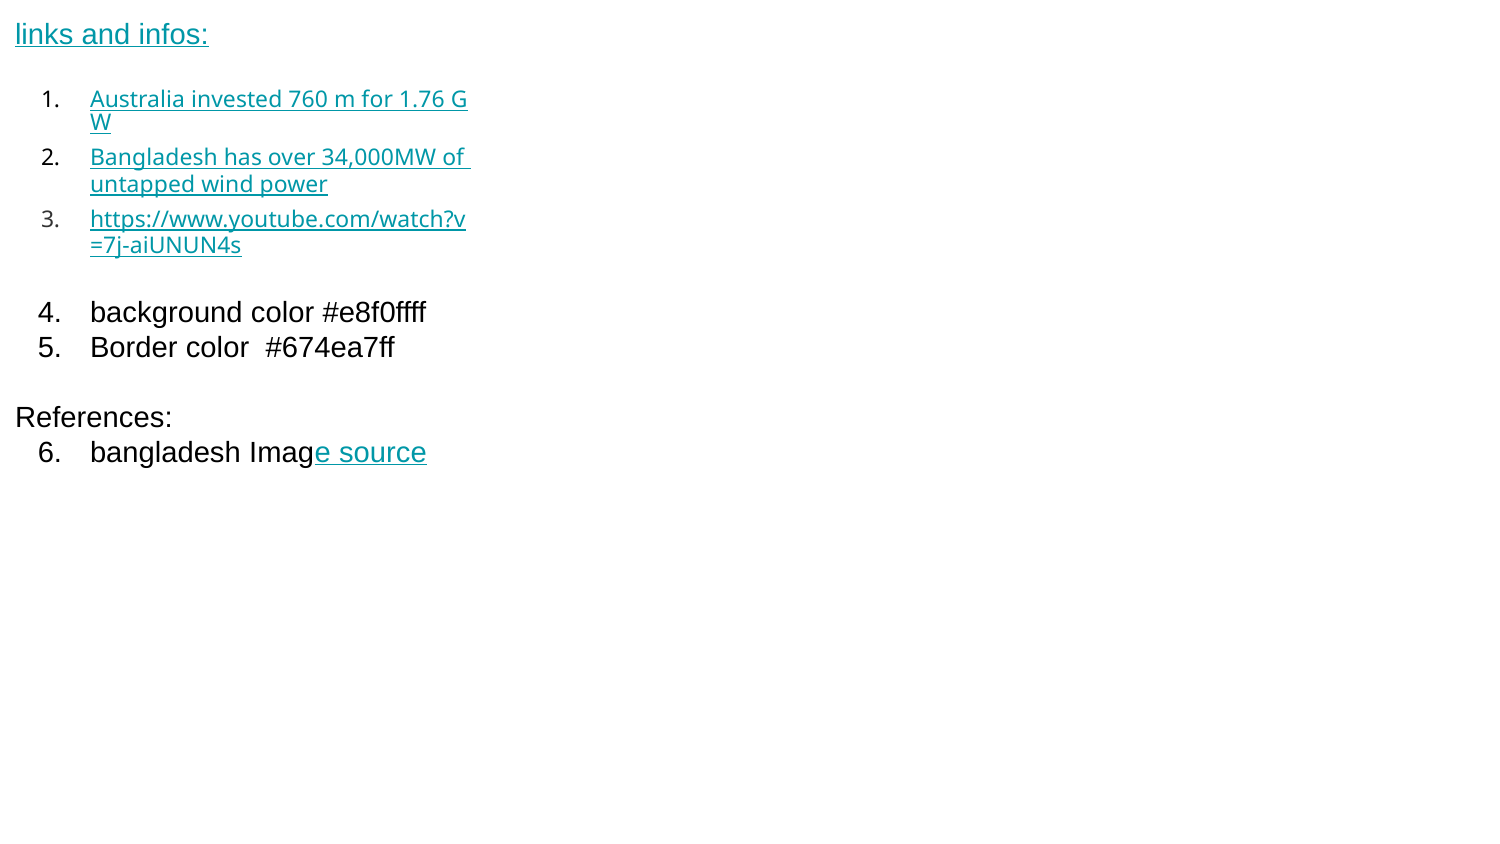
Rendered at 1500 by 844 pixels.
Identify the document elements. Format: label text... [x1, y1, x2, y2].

text_box links and infos: Australia invested 760 m for 1.76 GW Bangladesh has over 34,000MW of untapped wind power https://www.youtube.com/watch?v=7j-aiUNUN4s background color #e8f0ffff Border color #674ea7ff References: bangladesh Image source [0, 0, 493, 407]
